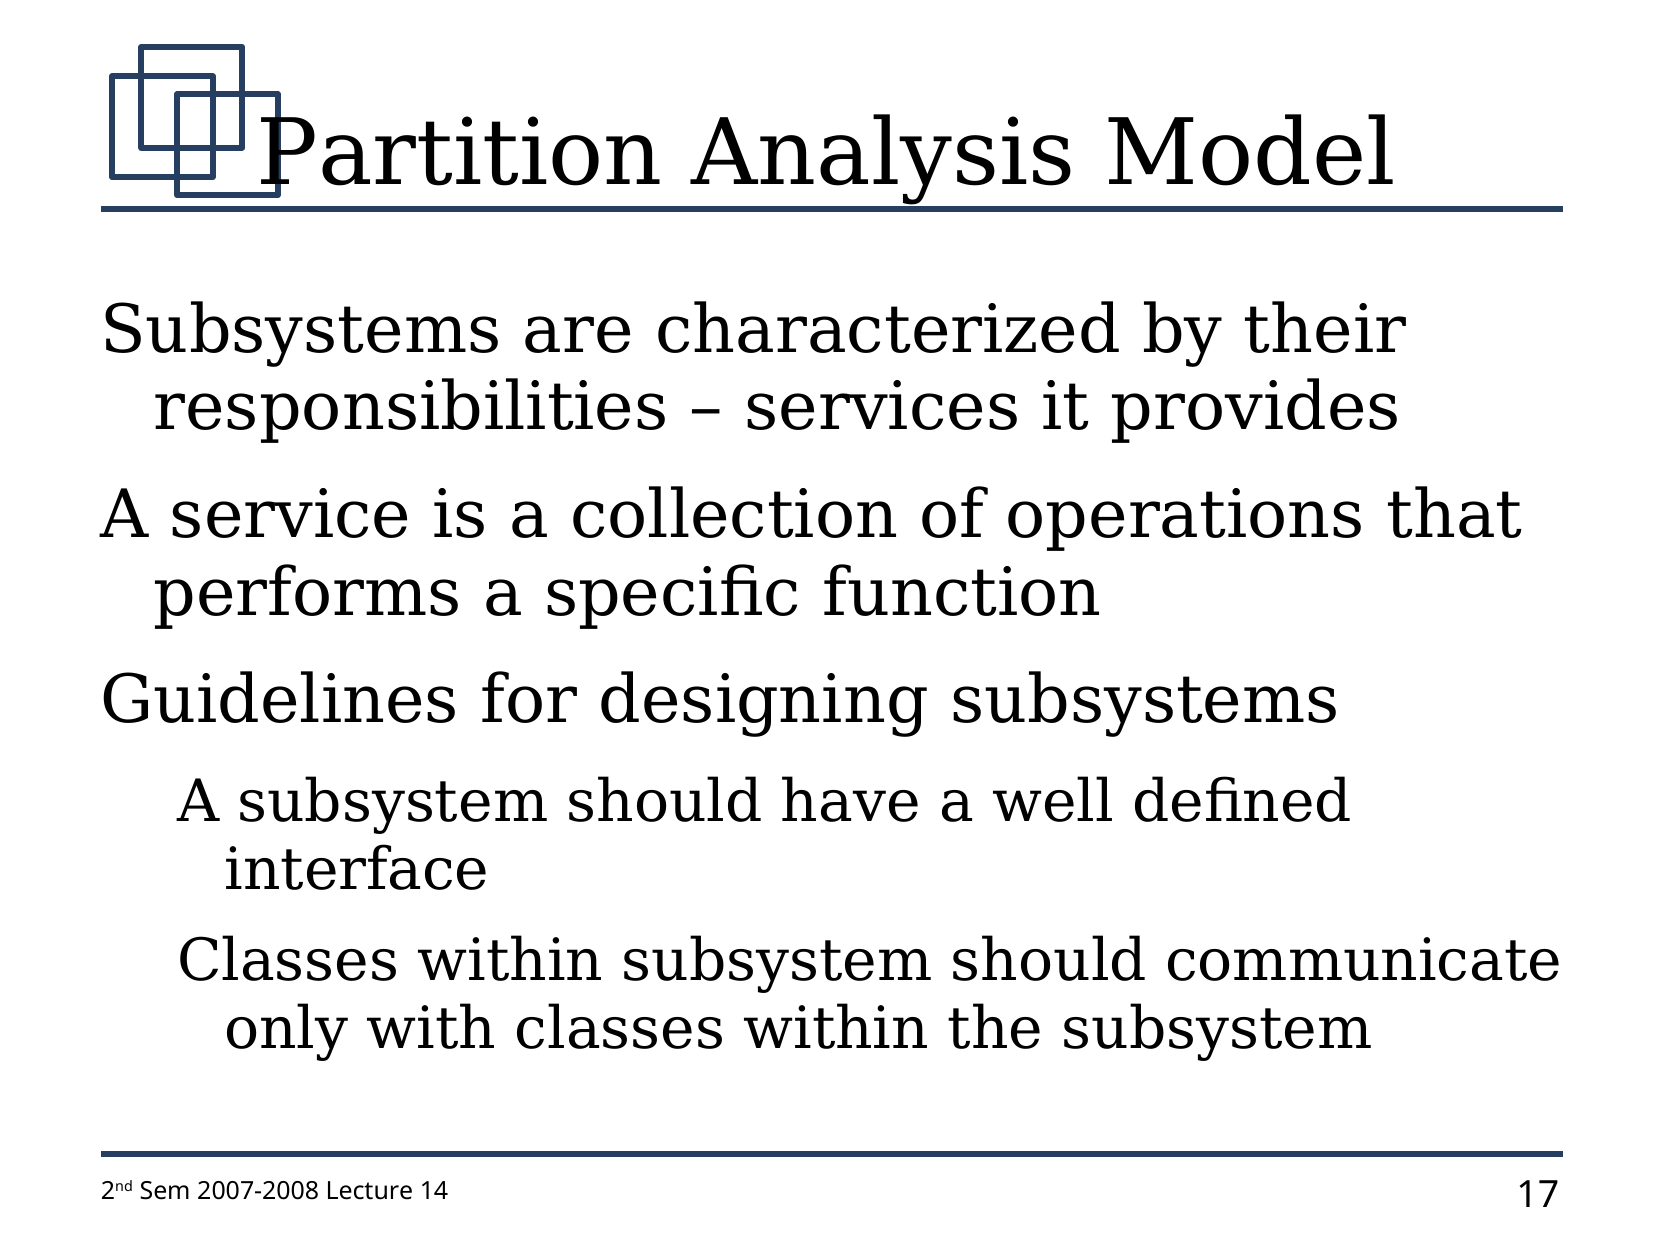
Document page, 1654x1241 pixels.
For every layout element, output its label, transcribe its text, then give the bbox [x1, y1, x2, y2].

title Partition Analysis Model [82, 49, 1571, 257]
list Subsystems are characterized by their responsibilities – services it provides A service is a collection of operations that performs a specific function Guidelines for designing subsystems A subsystem should have a well defined interface Classes within subsystem should communicate only with classes within the subsystem [82, 290, 1571, 1131]
